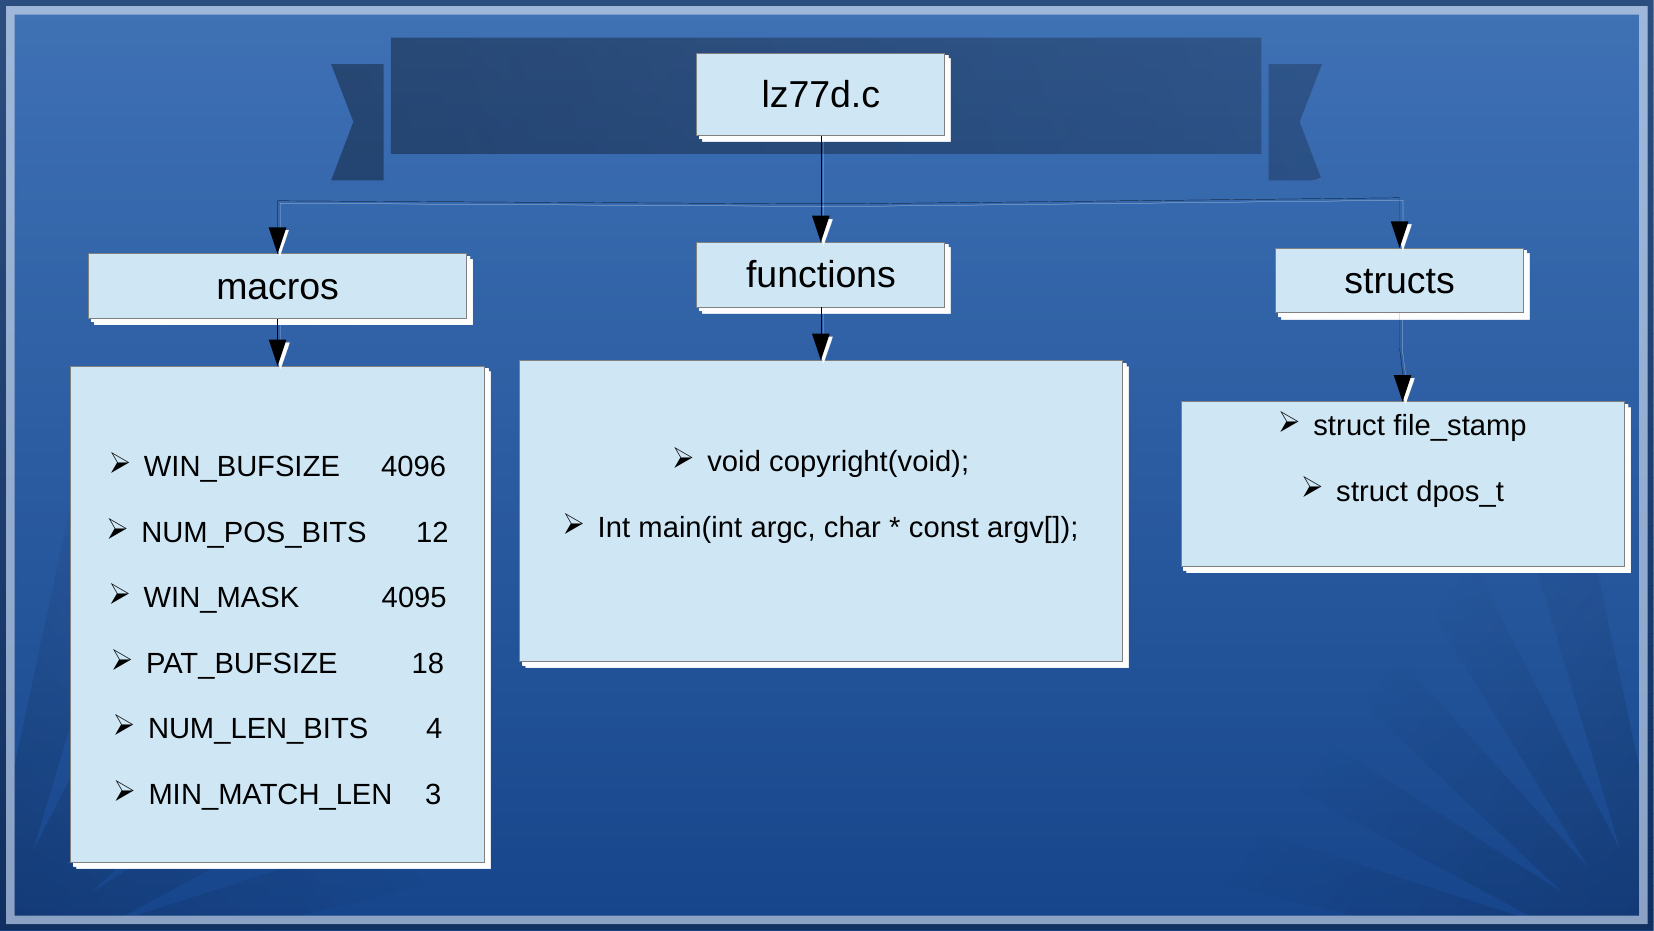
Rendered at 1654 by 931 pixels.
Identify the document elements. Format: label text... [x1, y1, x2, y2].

text_box structs [1275, 248, 1524, 313]
text_box struct file_stamp struct dpos_t [1181, 401, 1625, 567]
text_box functions [696, 242, 945, 308]
text_box lz77d.c [696, 53, 945, 136]
text_box macros [88, 253, 467, 319]
text_box WIN_BUFSIZE 4096 NUM_POS_BITS 12 WIN_MASK 4095 PAT_BUFSIZE 18 NUM_LEN_BITS 4 MIN_MATCH_LEN 3 [70, 366, 485, 863]
text_box void copyright(void); Int main(int argc, char * const argv[]); [519, 360, 1123, 662]
